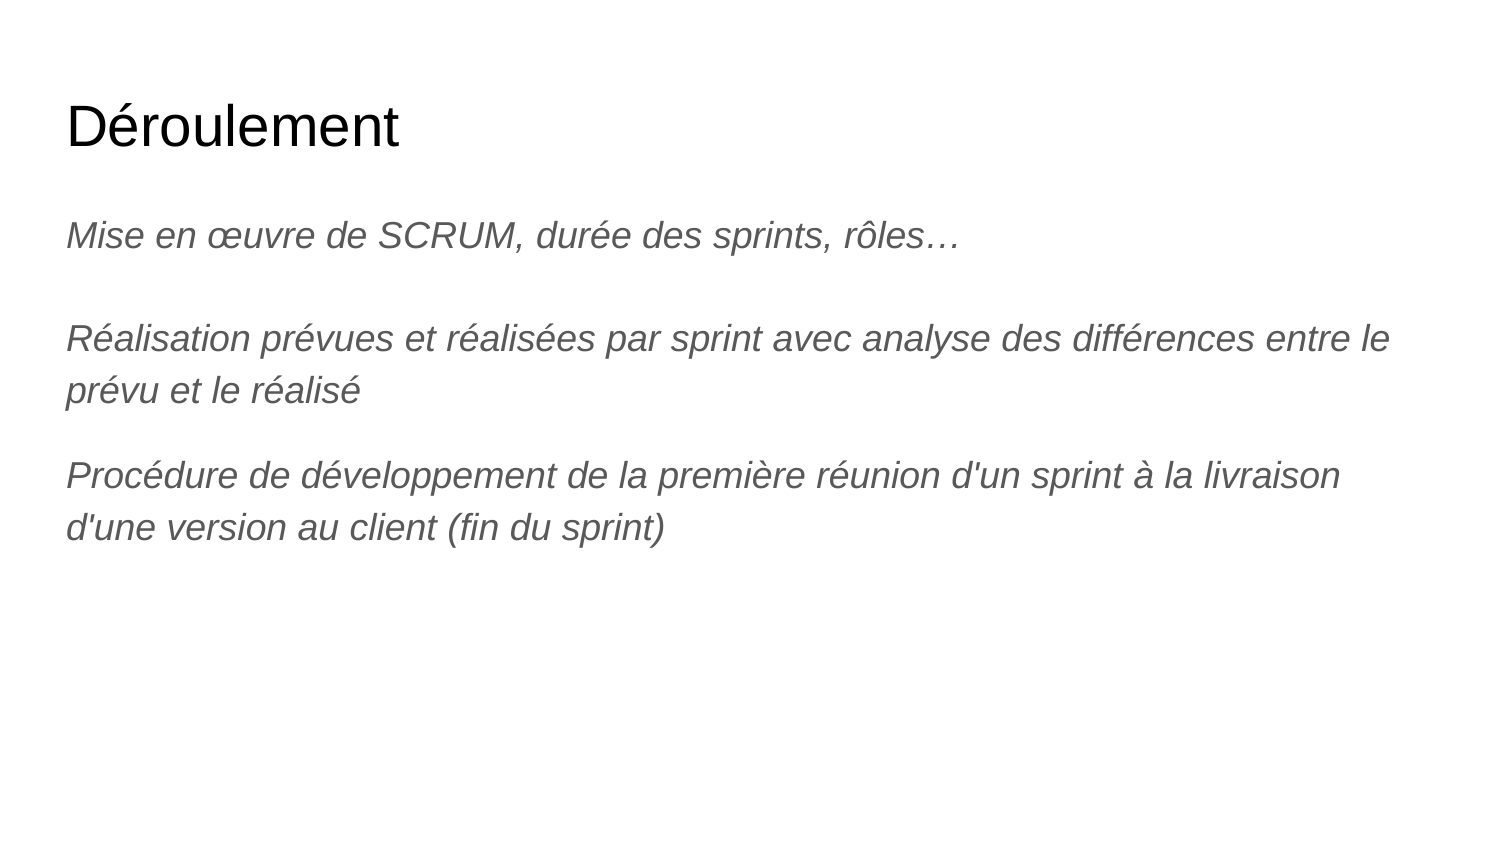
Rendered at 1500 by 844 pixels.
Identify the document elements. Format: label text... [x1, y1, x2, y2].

title Déroulement [51, 72, 1449, 167]
list Mise en œuvre de SCRUM, durée des sprints, rôles… Réalisation prévues et réalisées par sprint avec analyse des différences entre le prévu et le réalisé Procédure de développement de la première réunion d'un sprint à la livraison d'une version au client (fin du sprint) [51, 189, 1449, 750]
